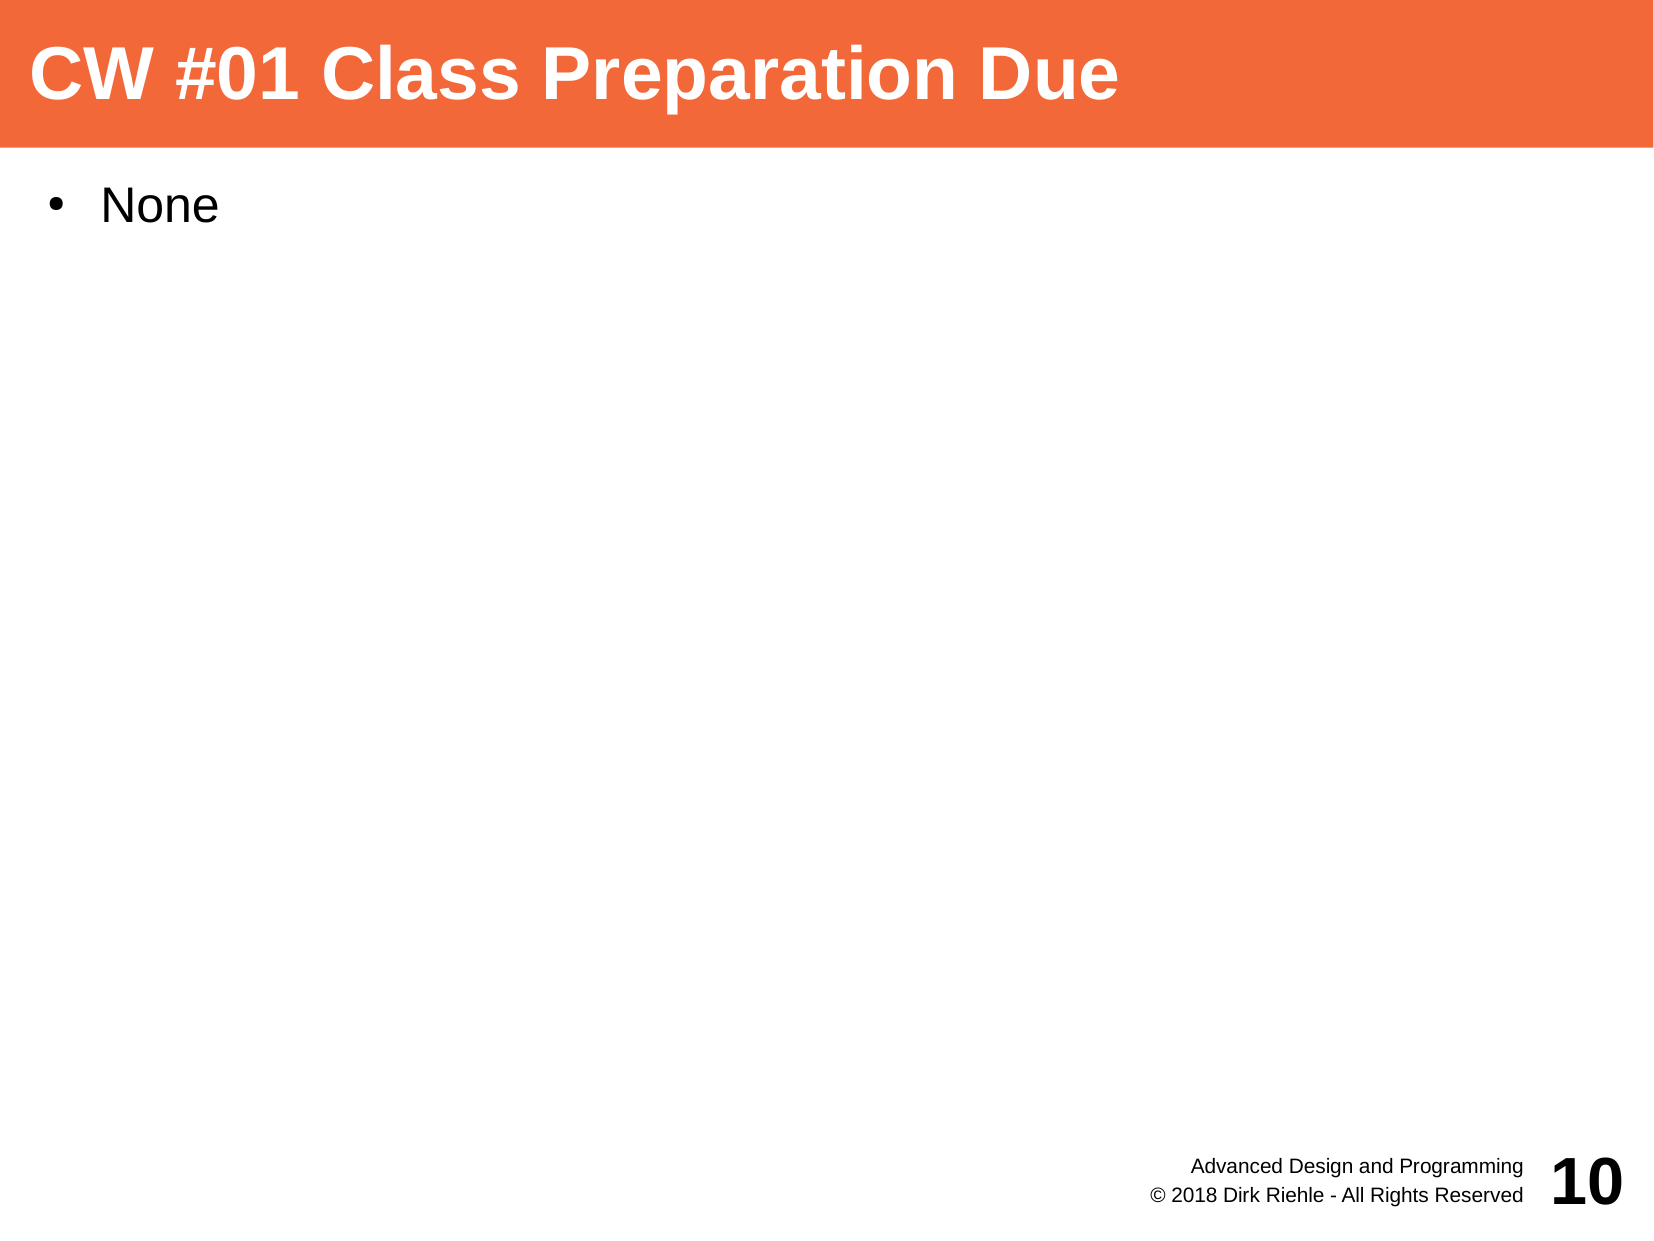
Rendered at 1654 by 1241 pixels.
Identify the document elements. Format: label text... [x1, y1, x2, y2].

title CW #01 Class Preparation Due [0, 0, 1654, 148]
list None [29, 177, 1625, 1211]
